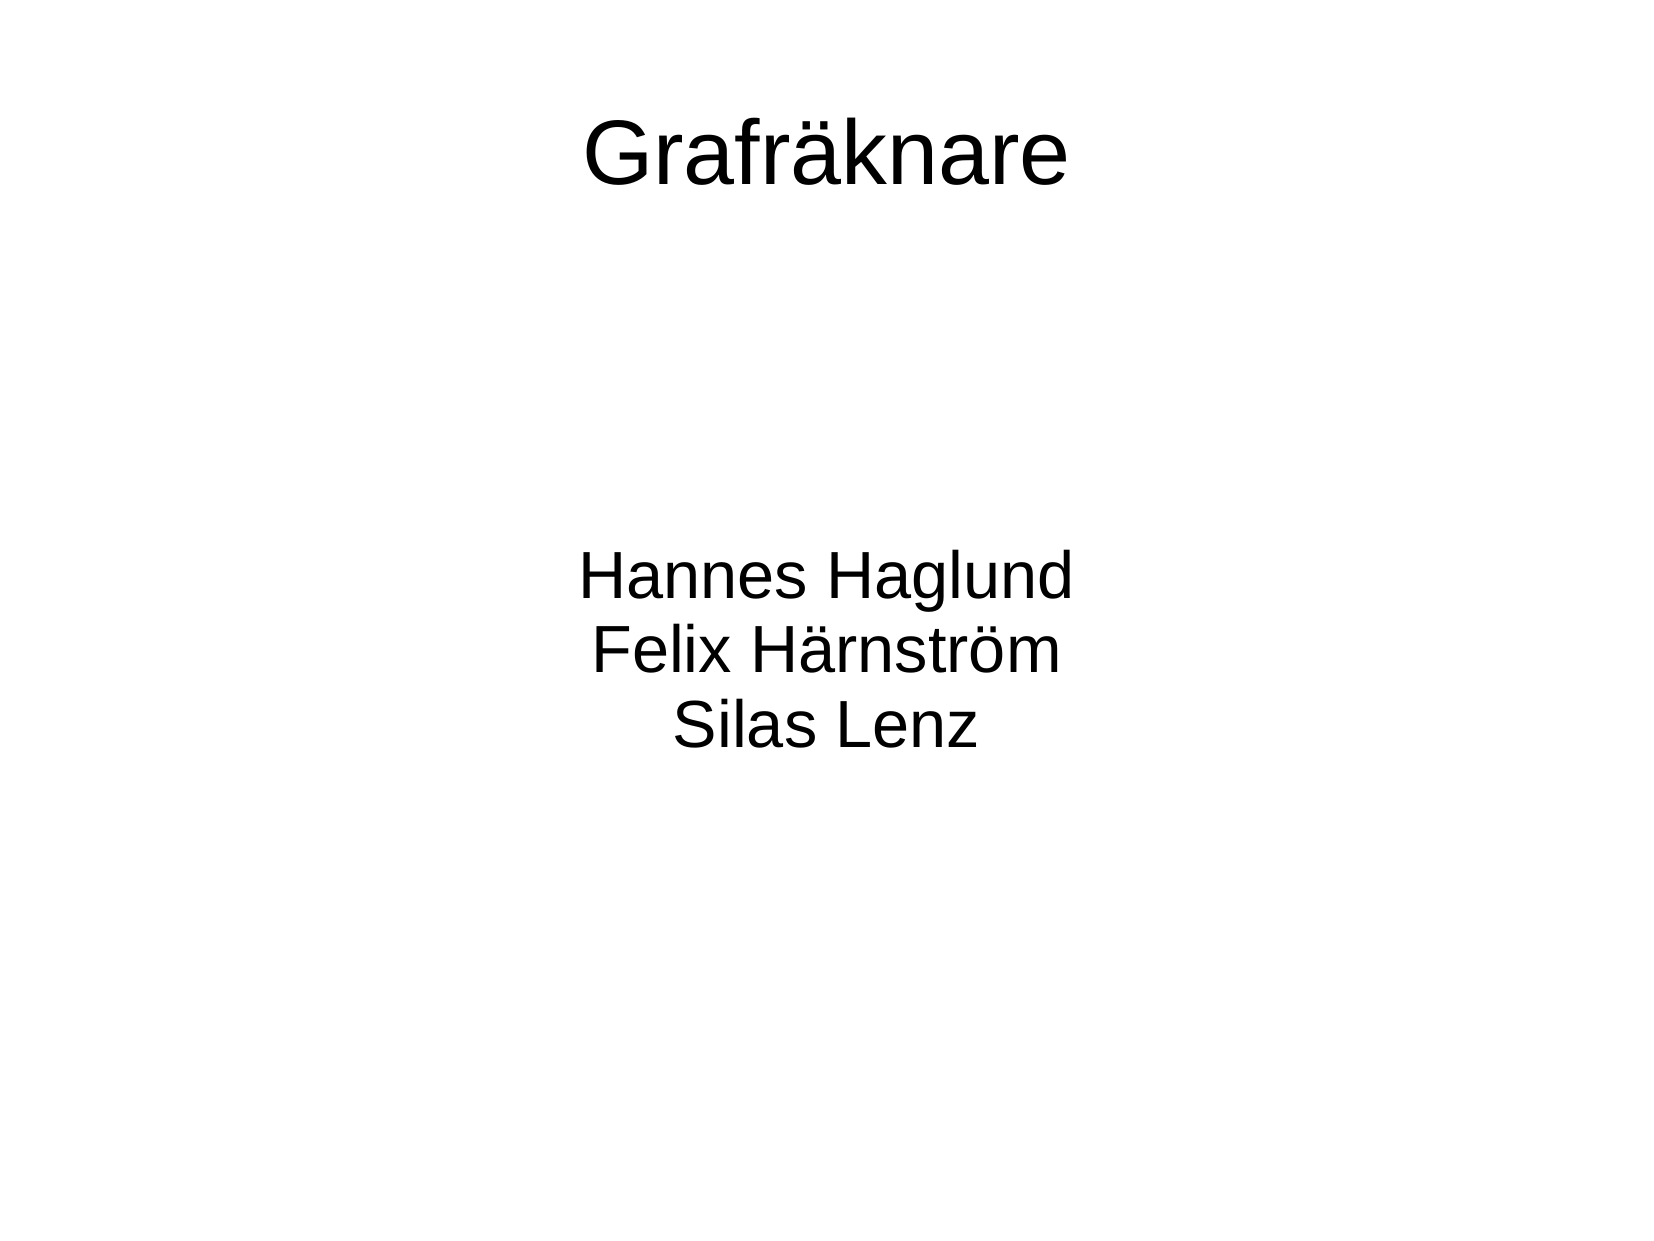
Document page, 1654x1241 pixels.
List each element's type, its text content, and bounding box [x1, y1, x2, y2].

subtitle Hannes Haglund Felix Härnström Silas Lenz [82, 290, 1571, 1010]
title Grafräknare [82, 49, 1571, 257]
